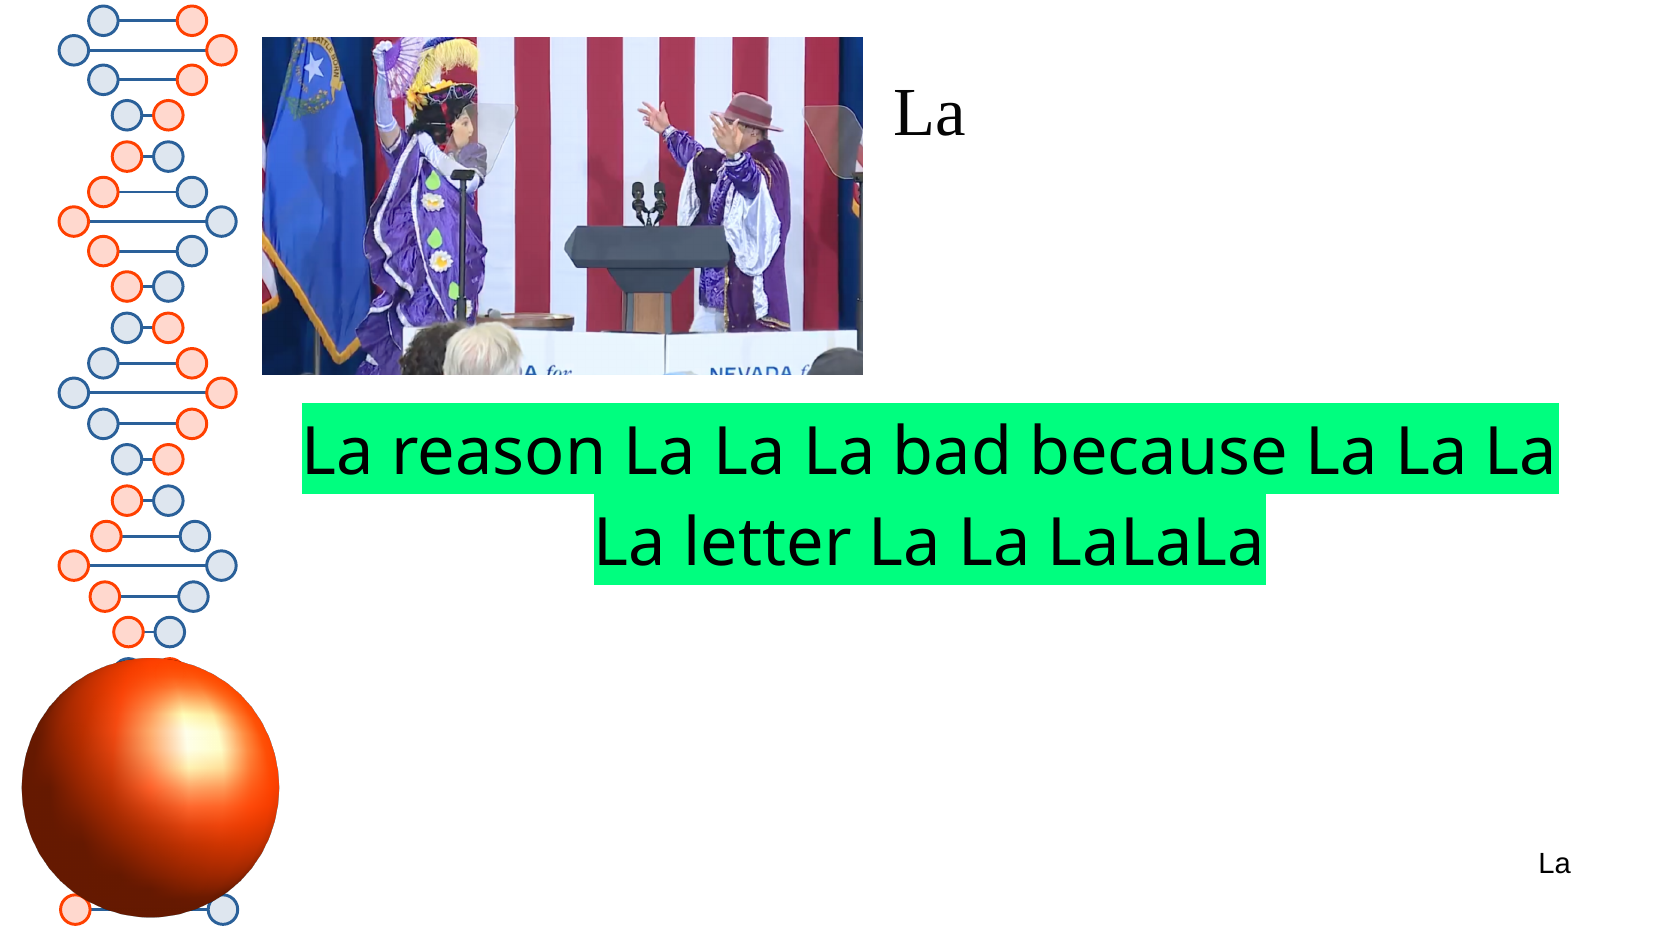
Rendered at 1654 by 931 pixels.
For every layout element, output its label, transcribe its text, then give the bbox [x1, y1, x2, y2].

title La [265, 35, 1595, 189]
subtitle La reason La La La bad because La La La La letter La La LaLaLa [265, 224, 1595, 764]
picture [262, 37, 863, 376]
